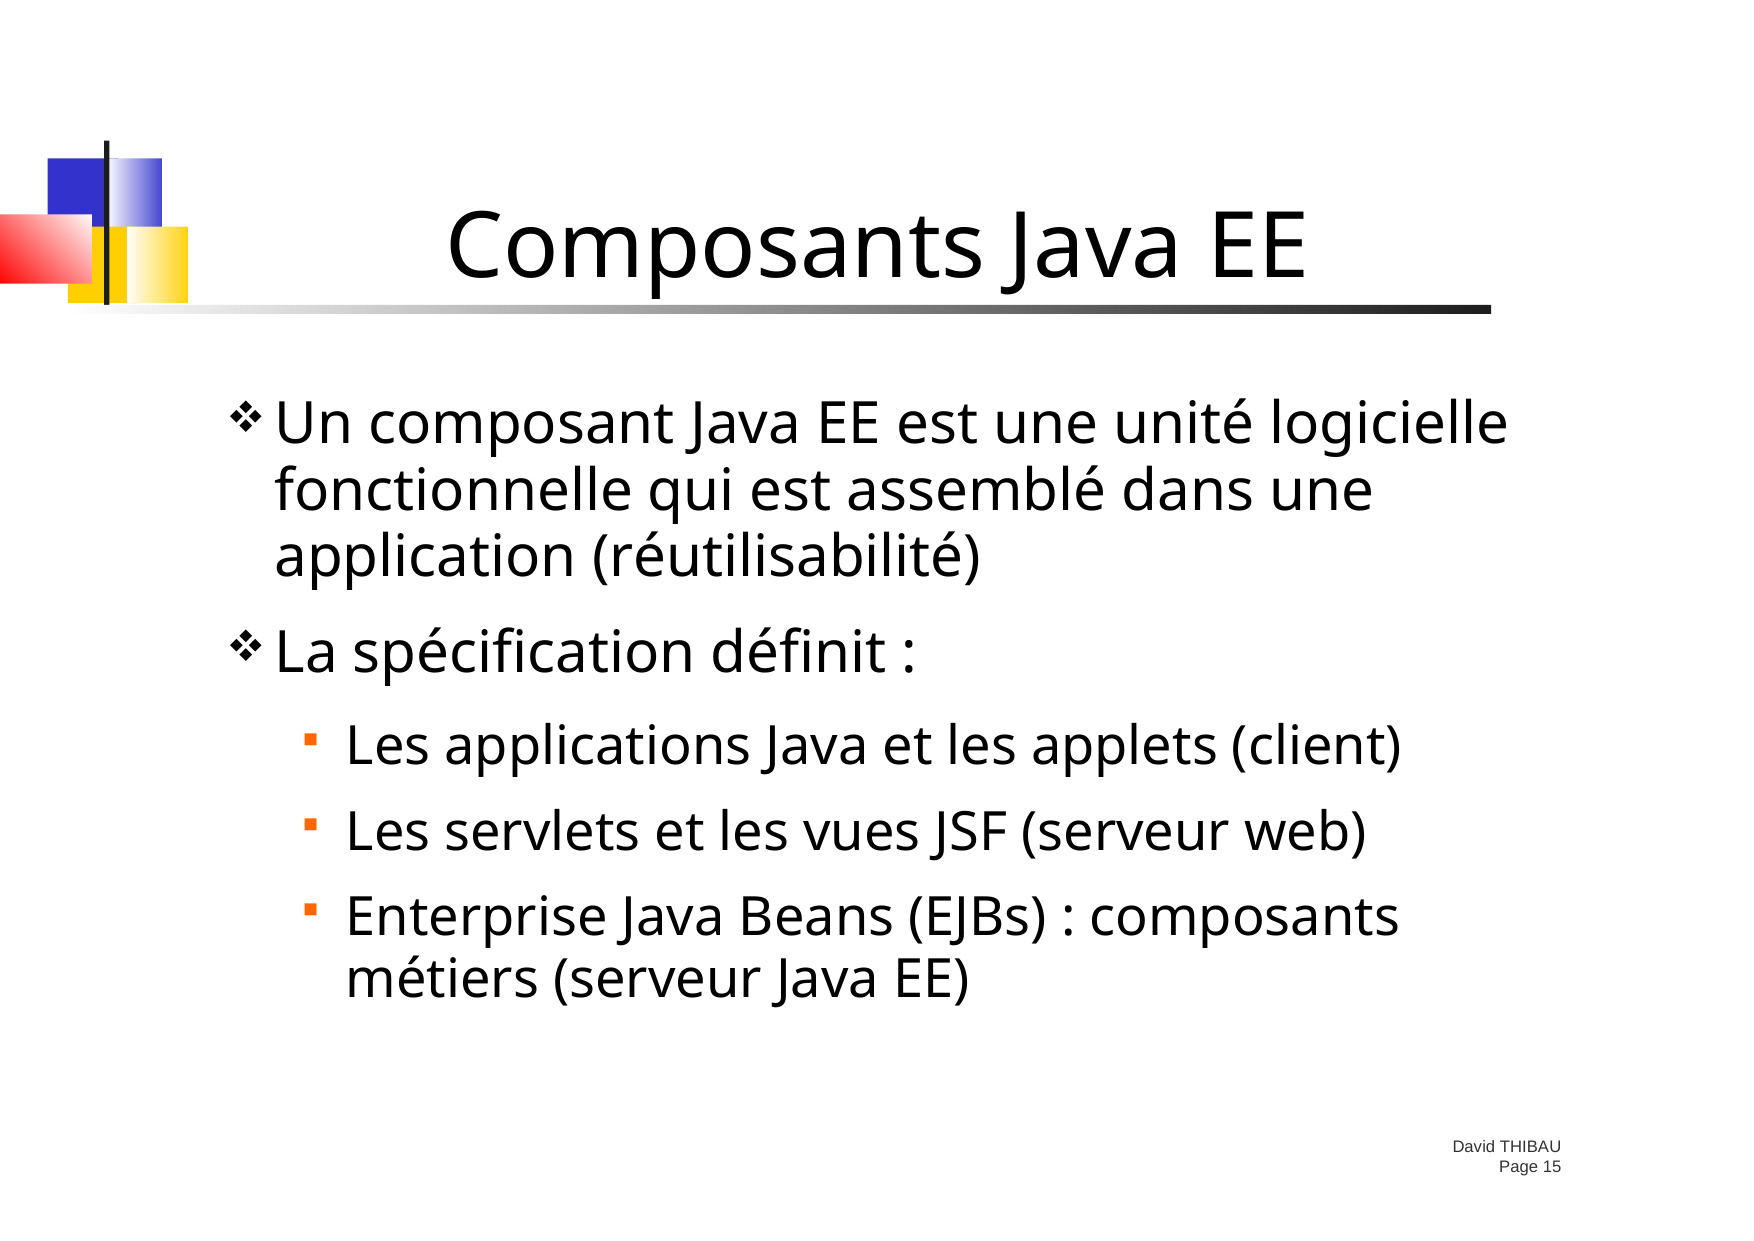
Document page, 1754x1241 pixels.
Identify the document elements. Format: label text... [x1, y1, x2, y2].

list Un composant Java EE est une unité logicielle fonctionnelle qui est assemblé dans une application (réutilisabilité) La spécification définit : Les applications Java et les applets (client) Les servlets et les vues JSF (serveur web) Enterprise Java Beans (EJBs) : composants métiers (serveur Java EE) [209, 390, 1551, 1073]
title Composants Java EE [179, 152, 1577, 341]
